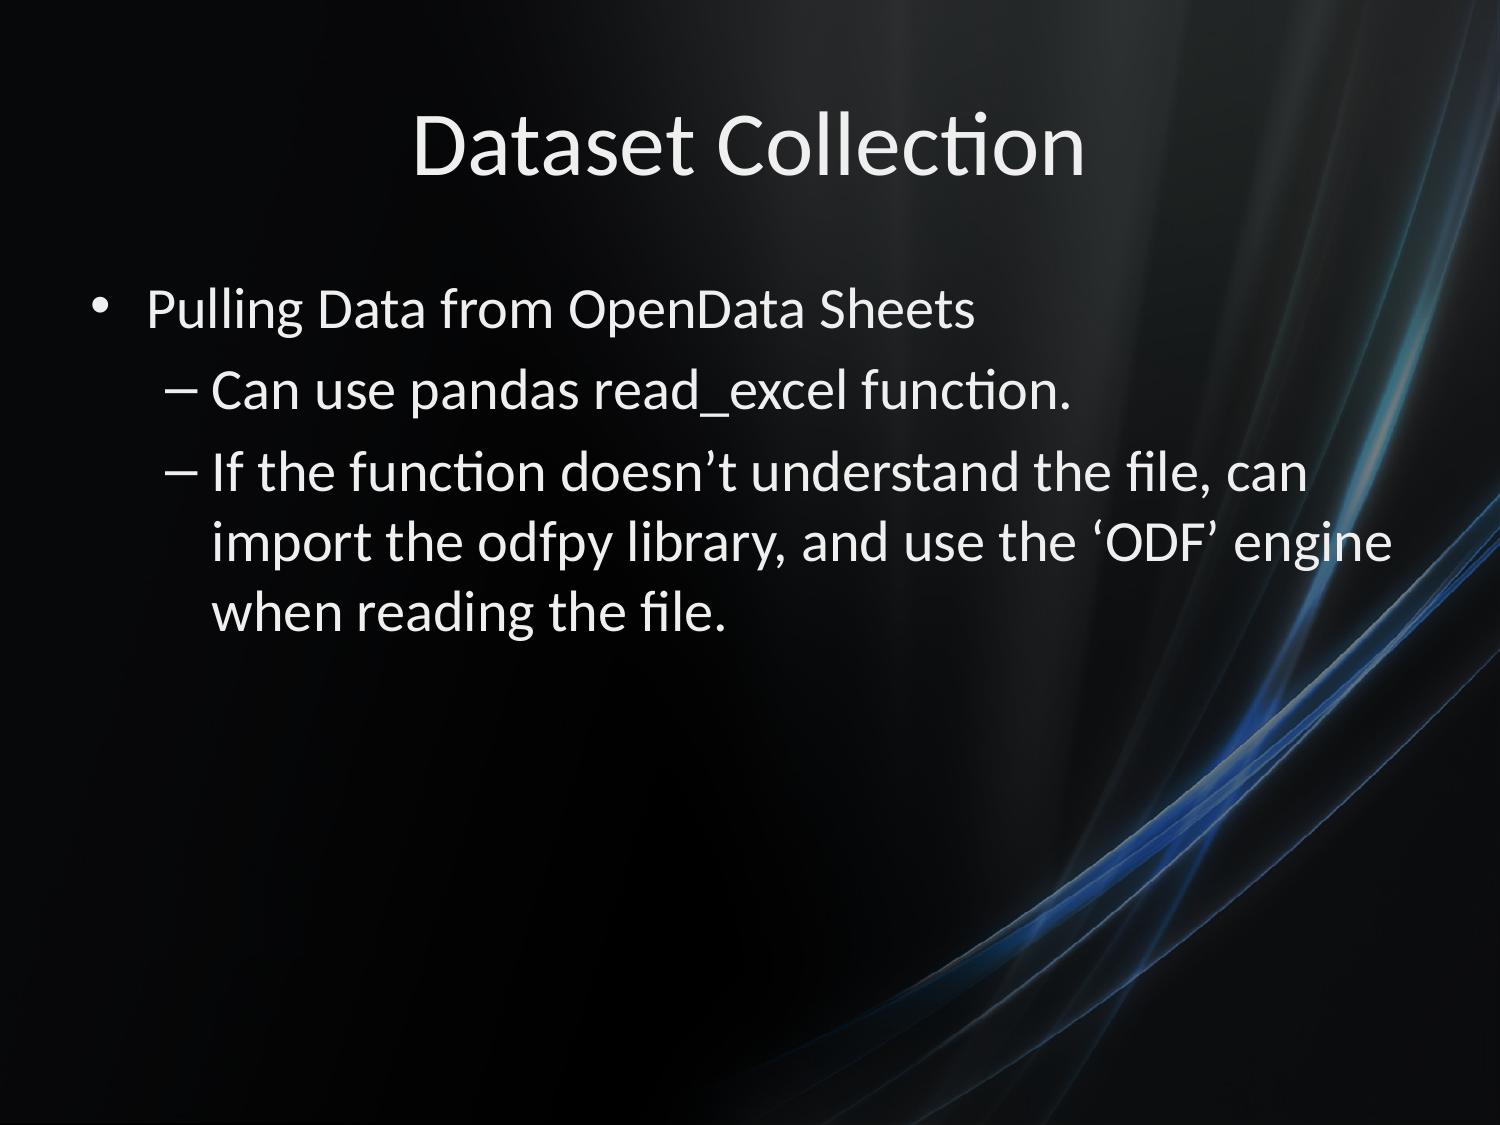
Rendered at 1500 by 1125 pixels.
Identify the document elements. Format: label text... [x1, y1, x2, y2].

list Pulling Data from OpenData Sheets Can use pandas read_excel function. If the function doesn’t understand the file, can import the odfpy library, and use the ‘ODF’ engine when reading the file. [75, 262, 1425, 1005]
picture [0, 0, 1500, 1125]
title Dataset Collection [75, 45, 1425, 233]
